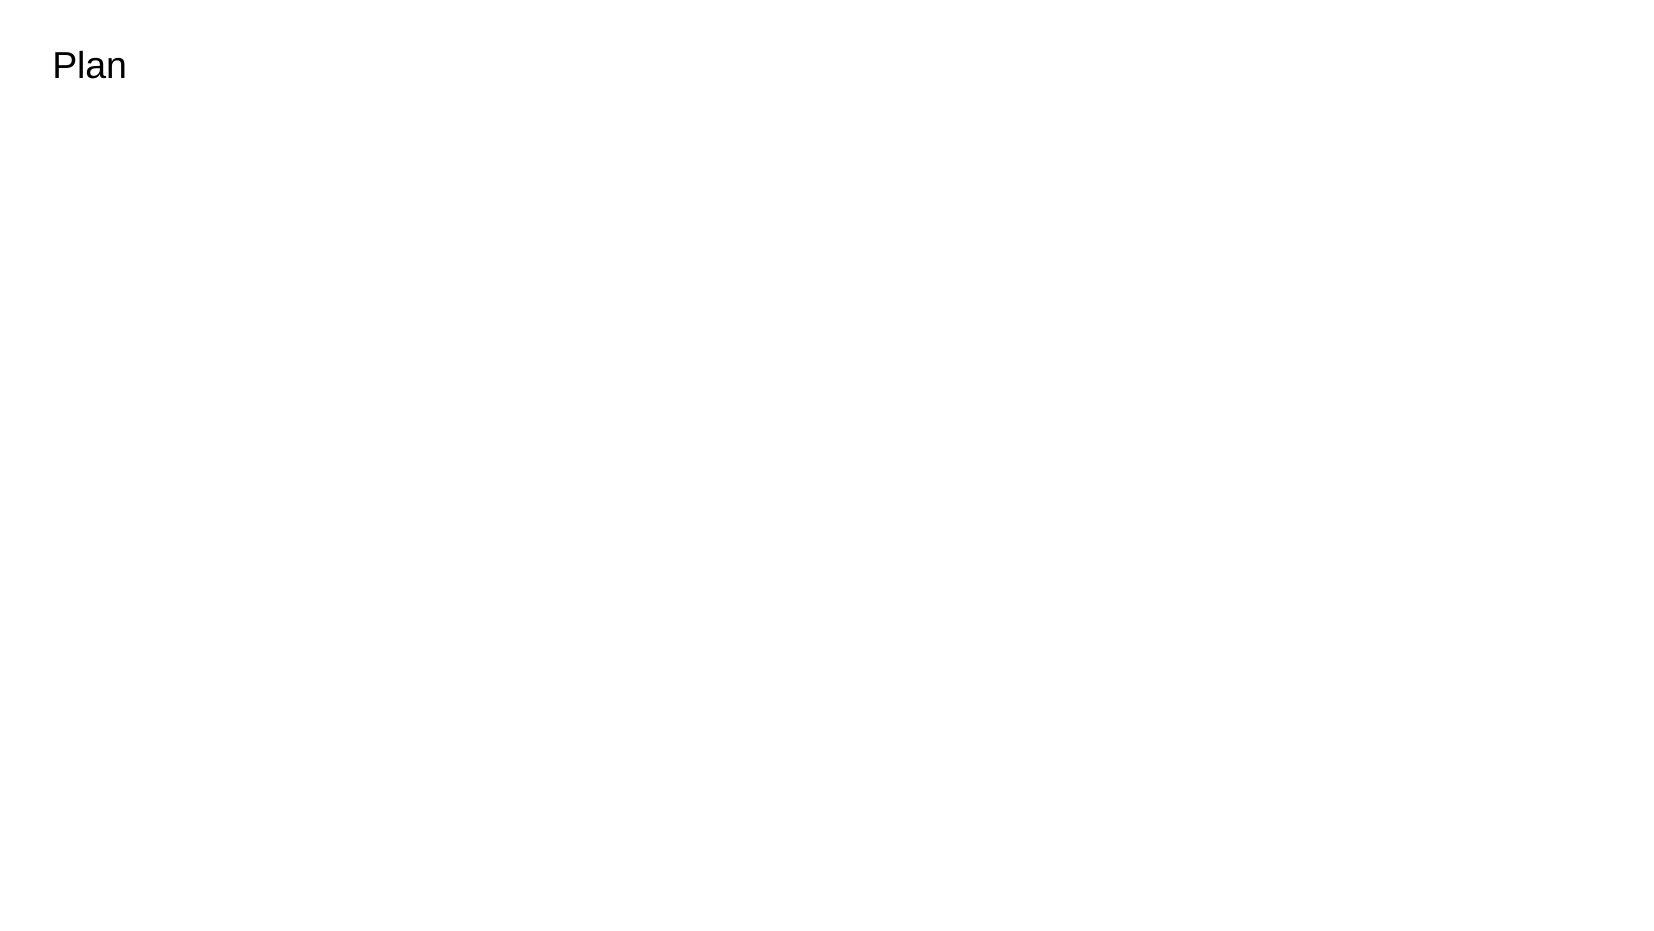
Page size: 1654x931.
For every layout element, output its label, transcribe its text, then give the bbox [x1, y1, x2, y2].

text_box Plan [37, 37, 638, 95]
